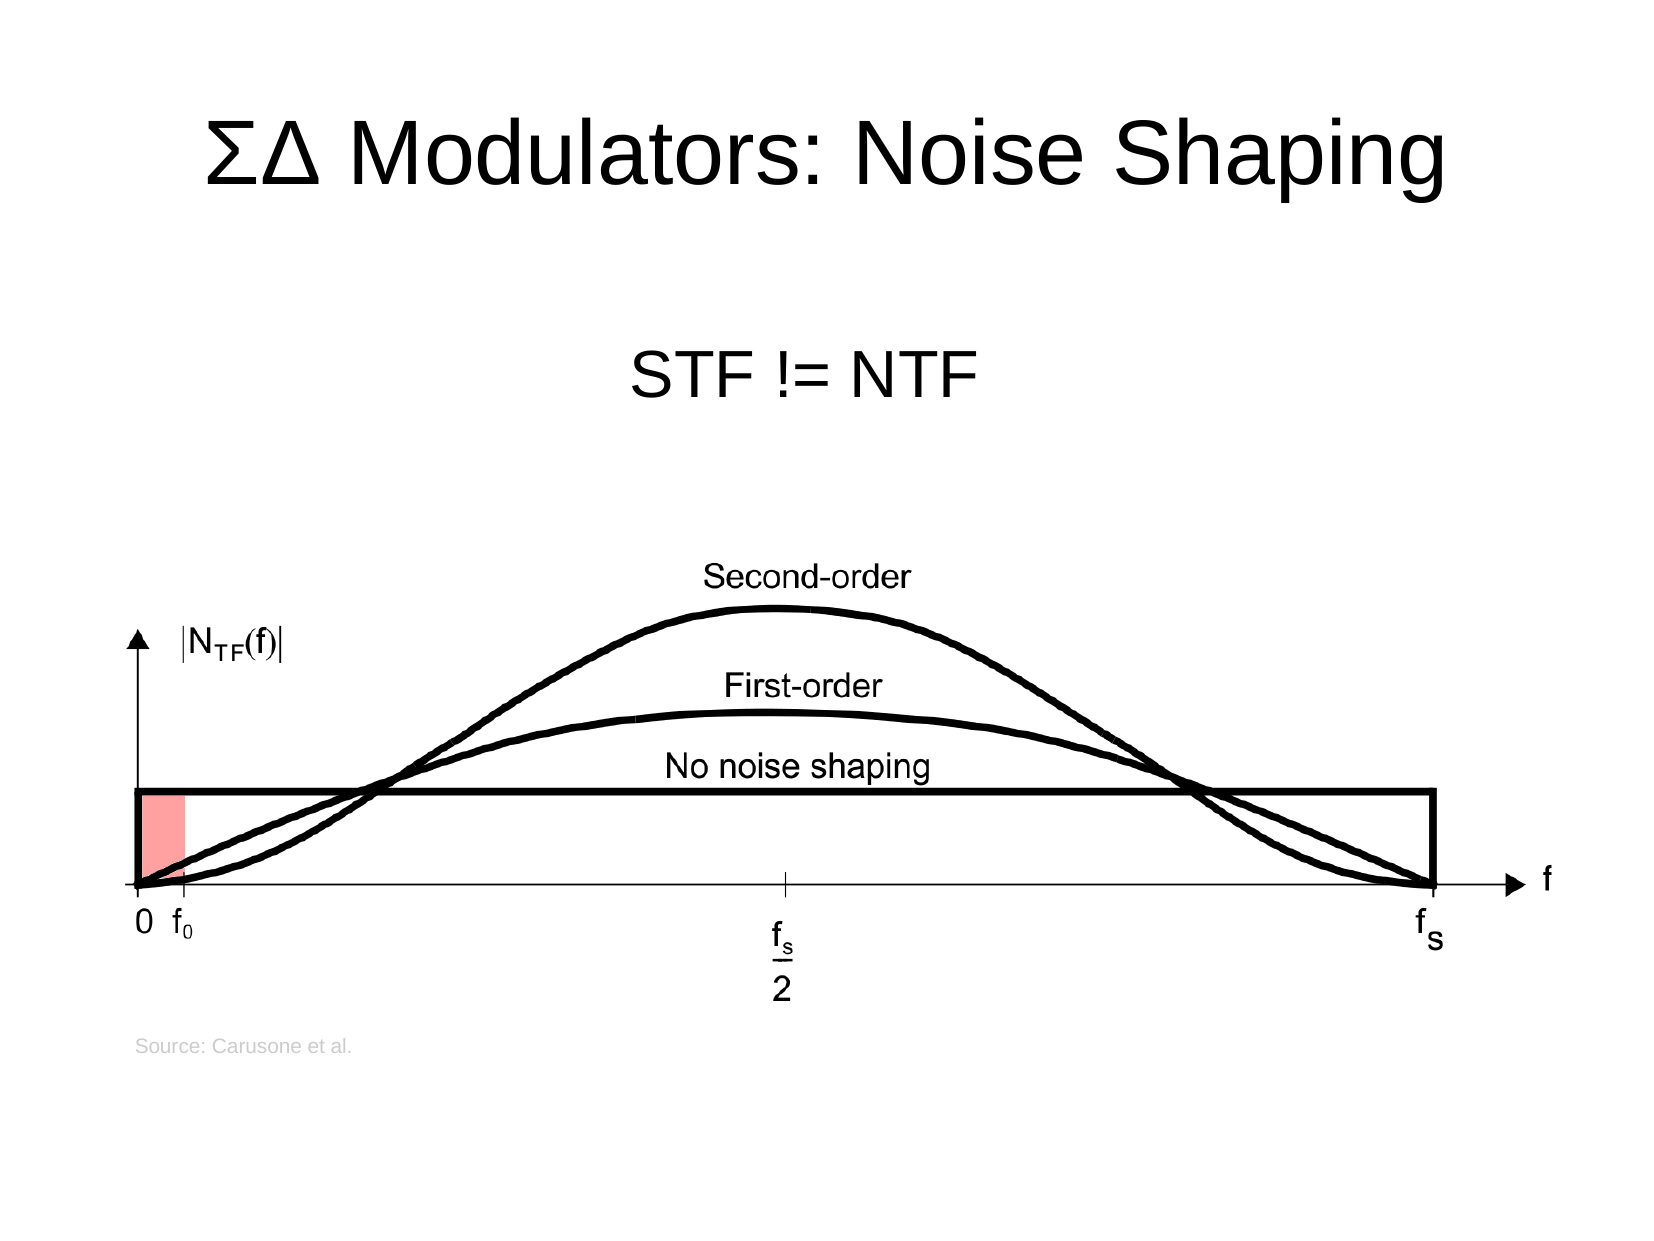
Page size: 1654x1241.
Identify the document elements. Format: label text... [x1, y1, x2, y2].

picture [82, 509, 1571, 1015]
text_box Source: Carusone et al. [120, 1026, 556, 1066]
title ΣΔ Modulators: Noise Shaping [82, 49, 1571, 257]
text_box STF != NTF [615, 330, 1006, 435]
